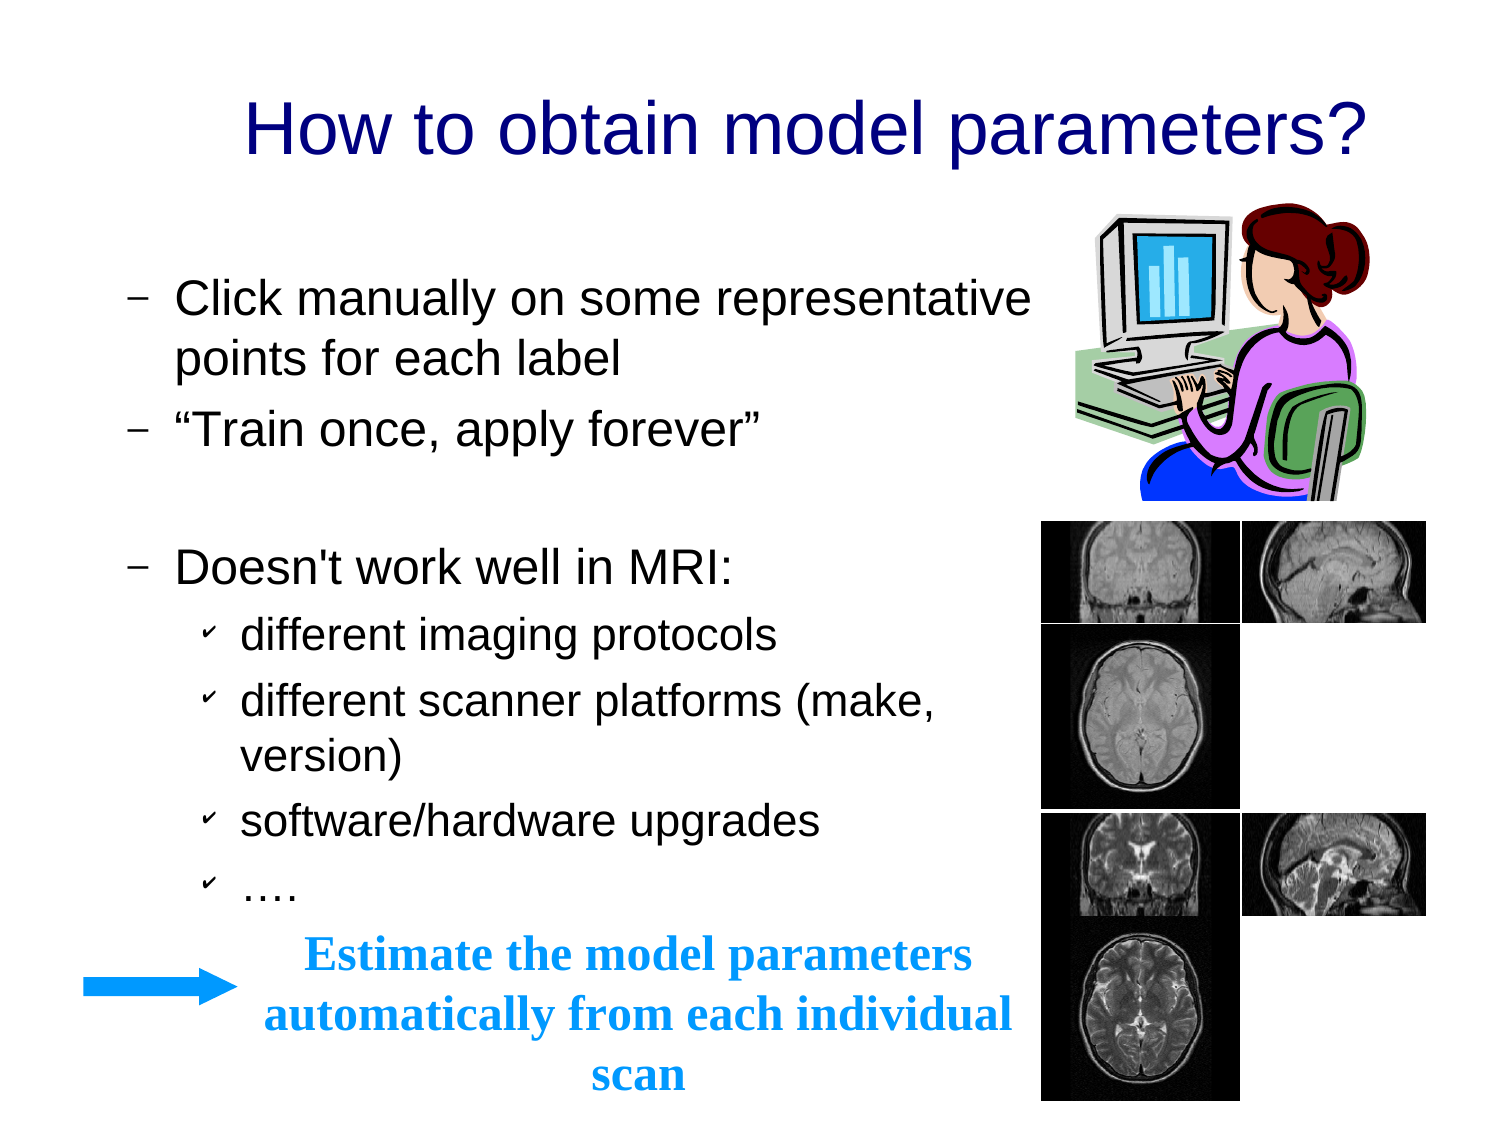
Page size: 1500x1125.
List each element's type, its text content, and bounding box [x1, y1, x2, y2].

list Click manually on some representative points for each label “Train once, apply forever” Doesn't work well in MRI: different imaging protocols different scanner platforms (make, version) software/hardware upgrades …. [37, 257, 1051, 1021]
picture [1242, 813, 1426, 916]
picture [1051, 813, 1240, 1101]
title How to obtain model parameters? [149, 65, 1463, 179]
picture [1242, 521, 1426, 624]
text_box Estimate the model parameters automatically from each individual scan [227, 1021, 1051, 1109]
picture [1051, 521, 1240, 809]
picture [1075, 202, 1370, 504]
